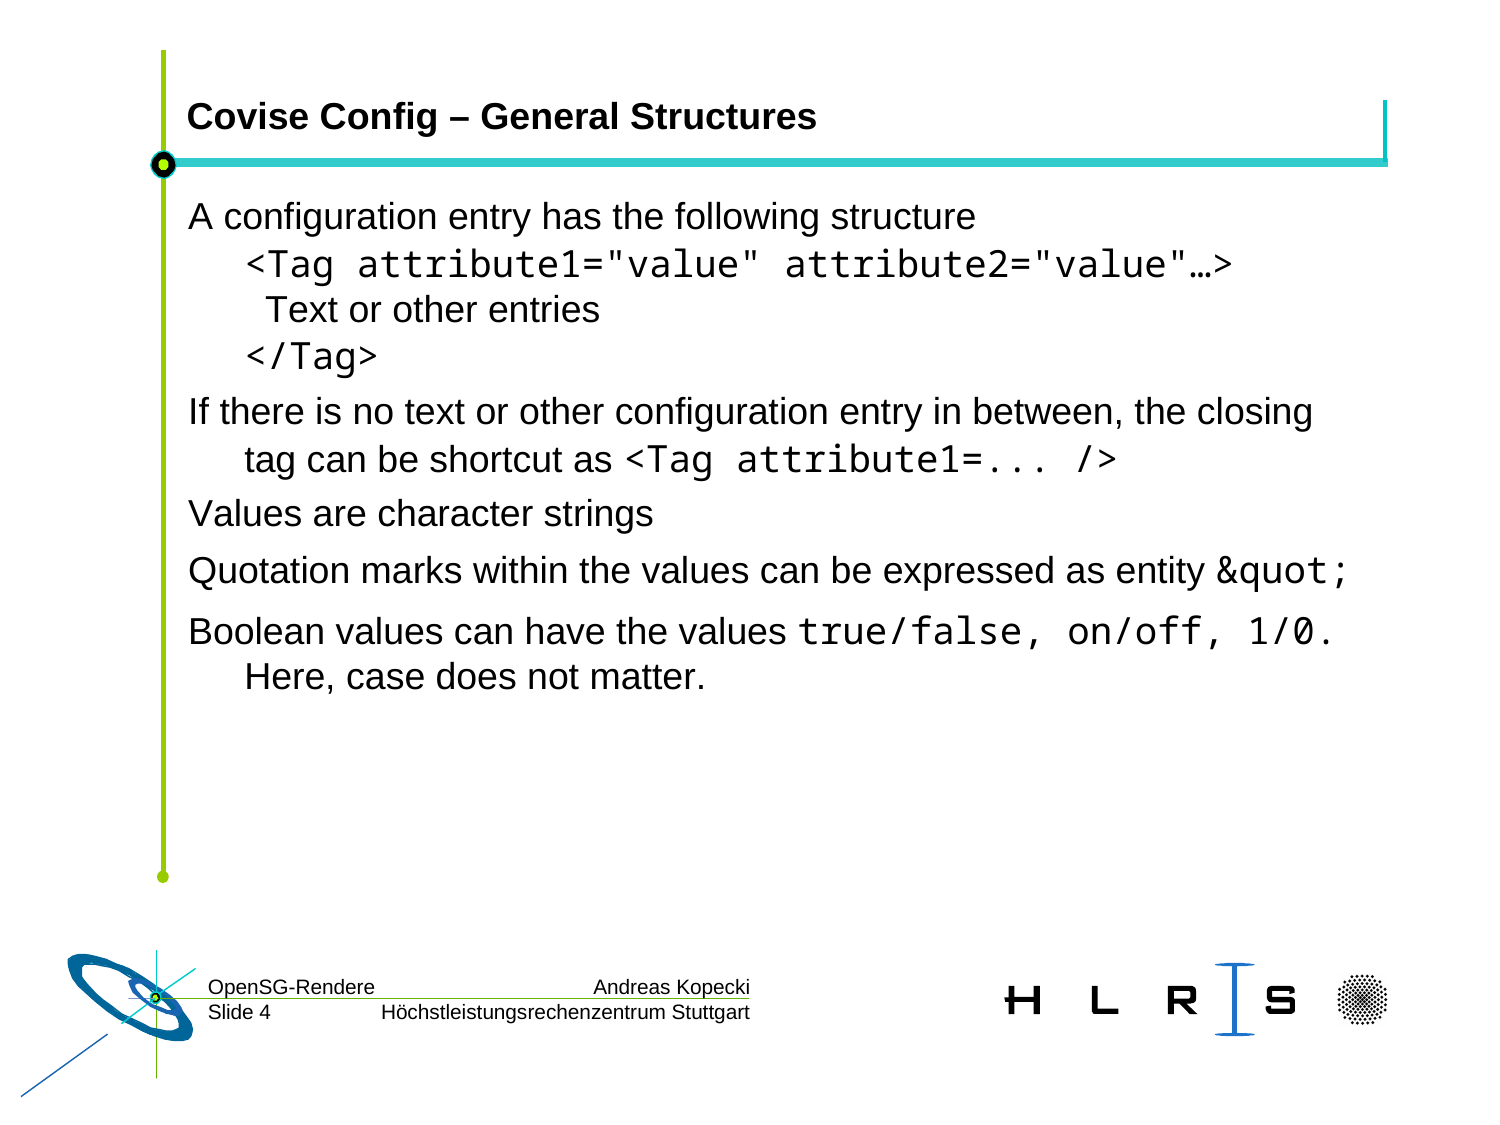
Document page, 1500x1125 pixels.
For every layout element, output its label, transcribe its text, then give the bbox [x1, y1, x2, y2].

list A configuration entry has the following structure <Tag attribute1="value" attribute2="value"…> Text or other entries </Tag> If there is no text or other configuration entry in between, the closing tag can be shortcut as <Tag attribute1=... /> Values are character strings Quotation marks within the values can be expressed as entity &quot; Boolean values can have the values true/false, on/off, 1/0. Here, case does not matter. [173, 187, 1388, 938]
title Covise Config – General Structures [171, 86, 1386, 146]
